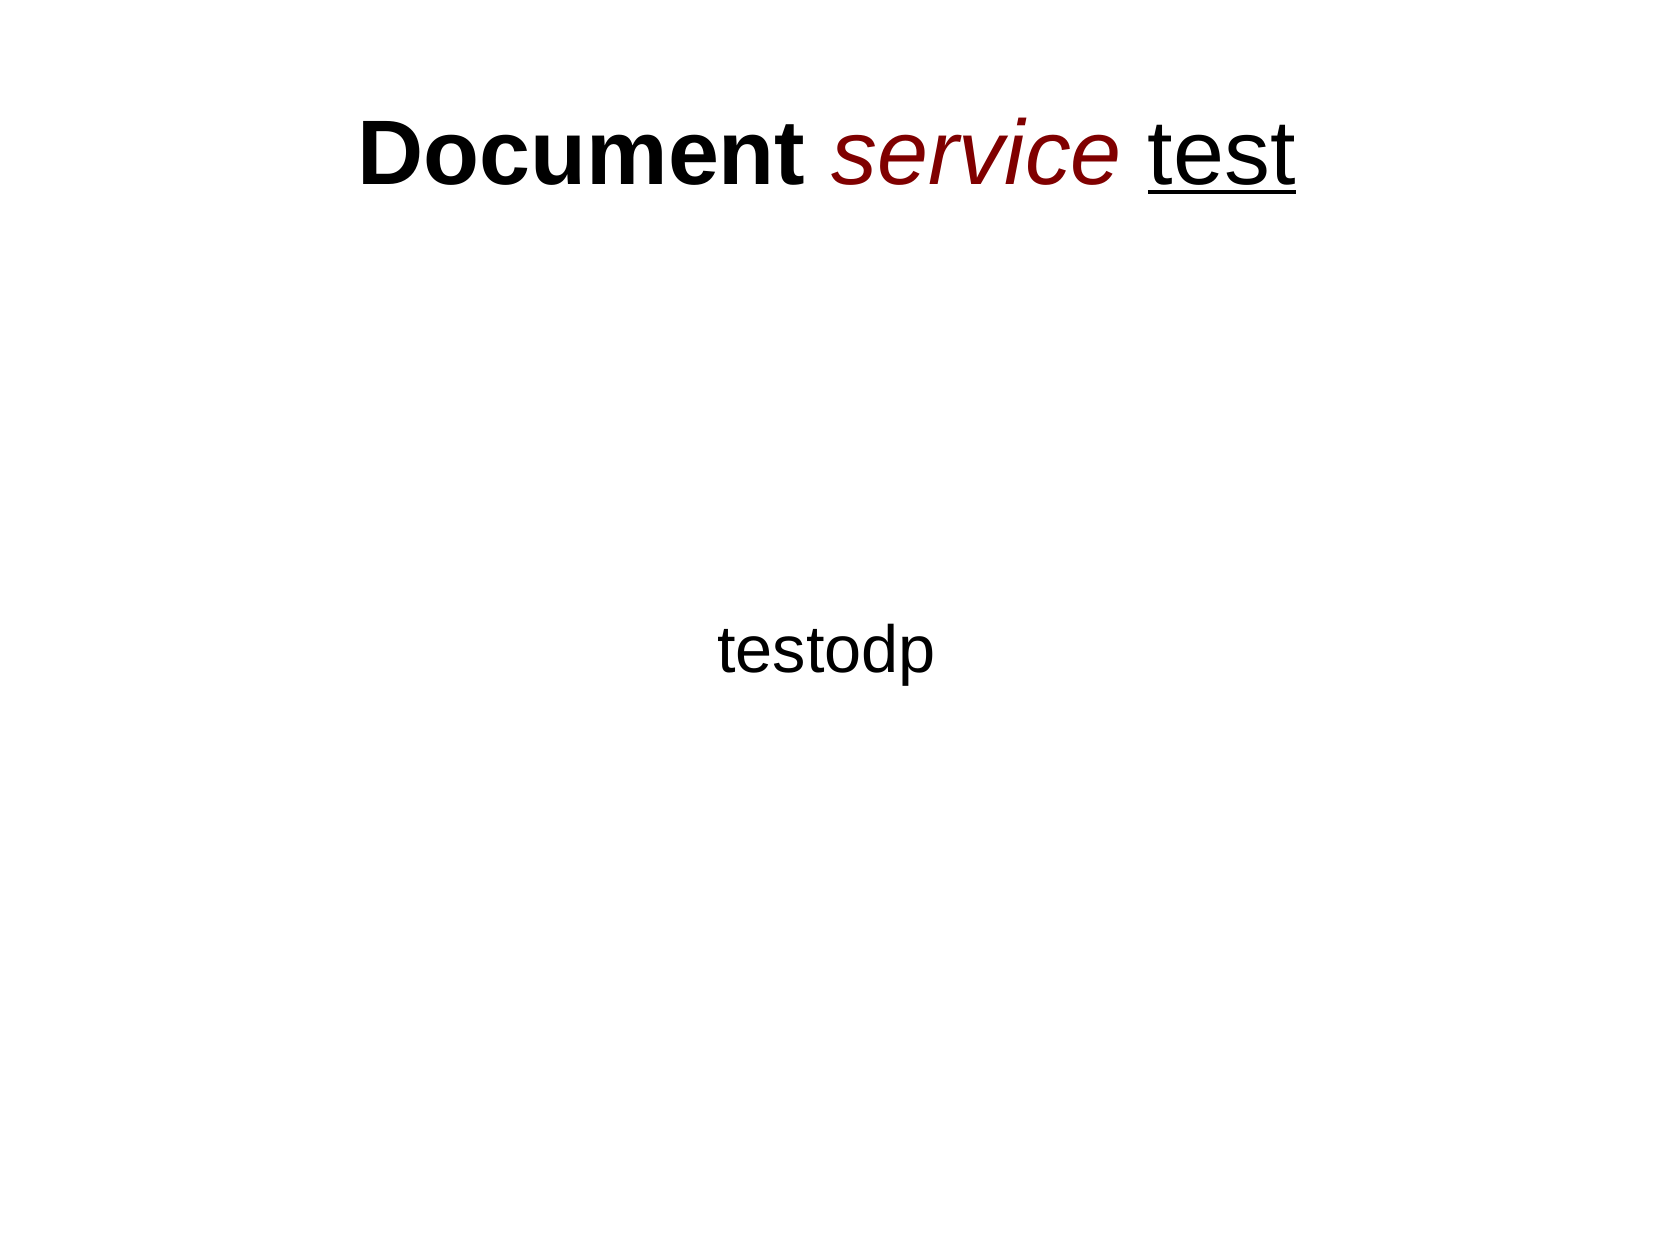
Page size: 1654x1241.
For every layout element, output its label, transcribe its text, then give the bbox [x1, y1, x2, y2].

subtitle testodp [82, 290, 1571, 1010]
title Document service test [82, 49, 1571, 257]
